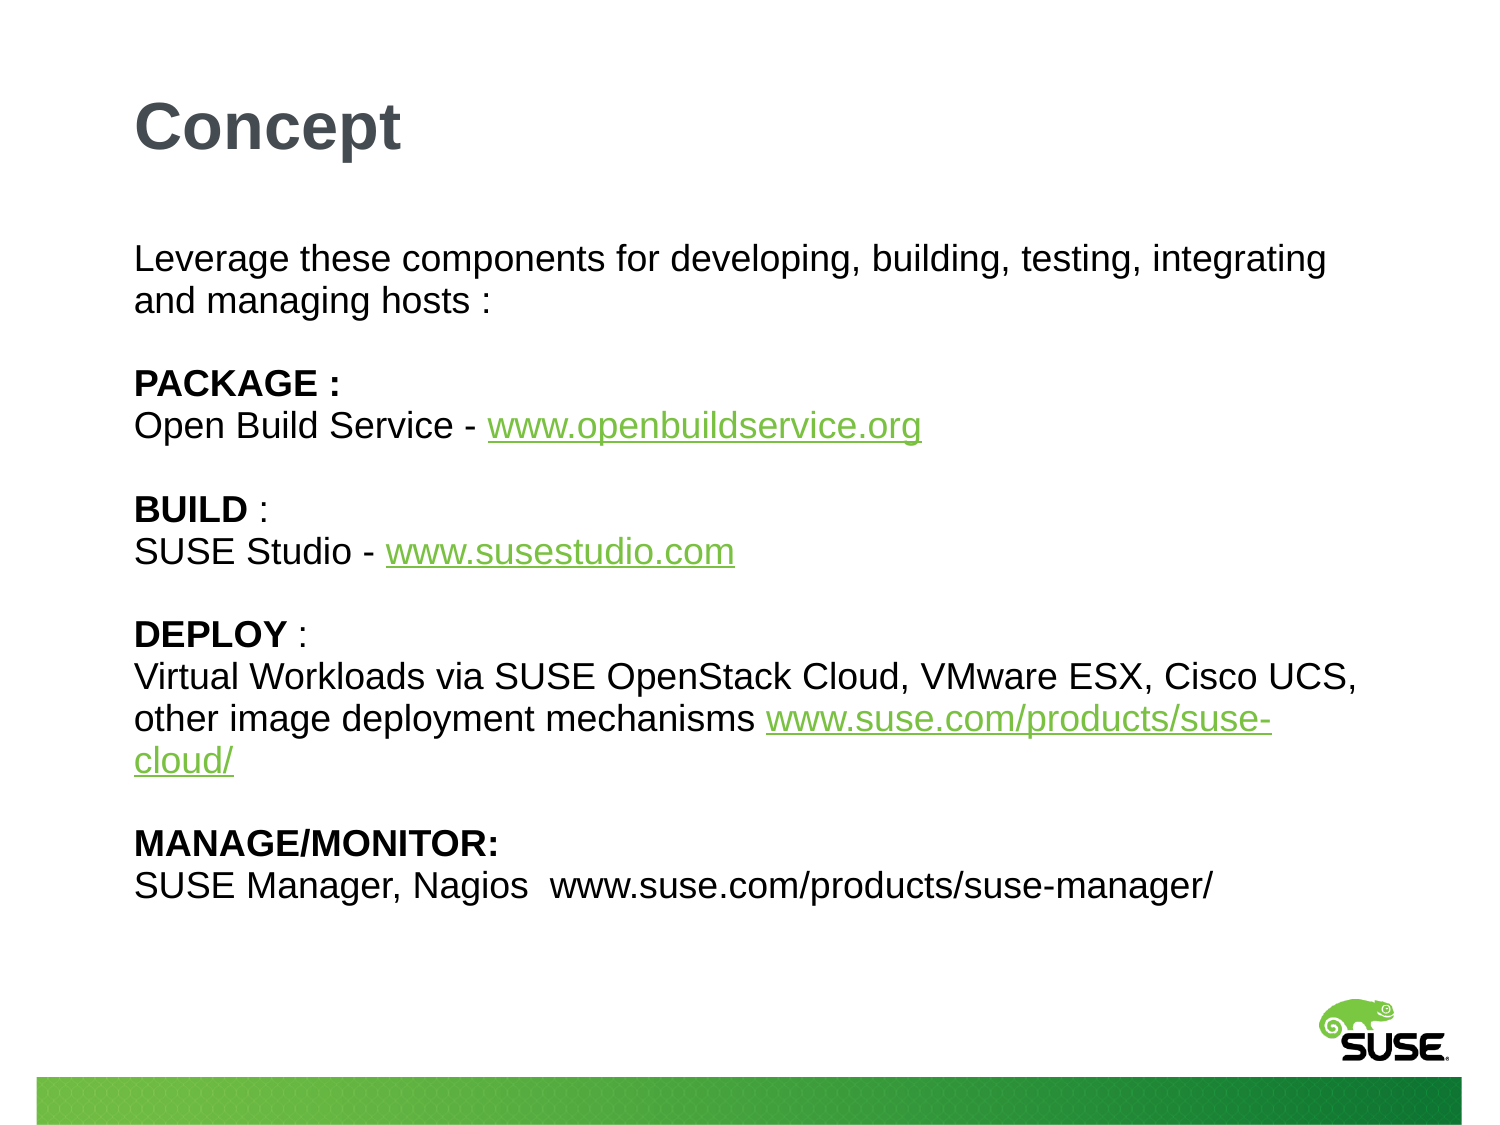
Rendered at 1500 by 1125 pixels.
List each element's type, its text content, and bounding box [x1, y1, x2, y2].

text_box Leverage these components for developing, building, testing, integrating and managing hosts : PACKAGE : Open Build Service - www.openbuildservice.org BUILD : SUSE Studio - www.susestudio.com DEPLOY : Virtual Workloads via SUSE OpenStack Cloud, VMware ESX, Cisco UCS, other image deployment mechanisms www.suse.com/products/suse-cloud/ MANAGE/MONITOR: SUSE Manager, Nagios www.suse.com/products/suse-manager/ [133, 237, 1371, 1040]
picture [36, 1077, 1462, 1125]
picture [1319, 999, 1449, 1061]
text_box Concept [134, 29, 1371, 217]
